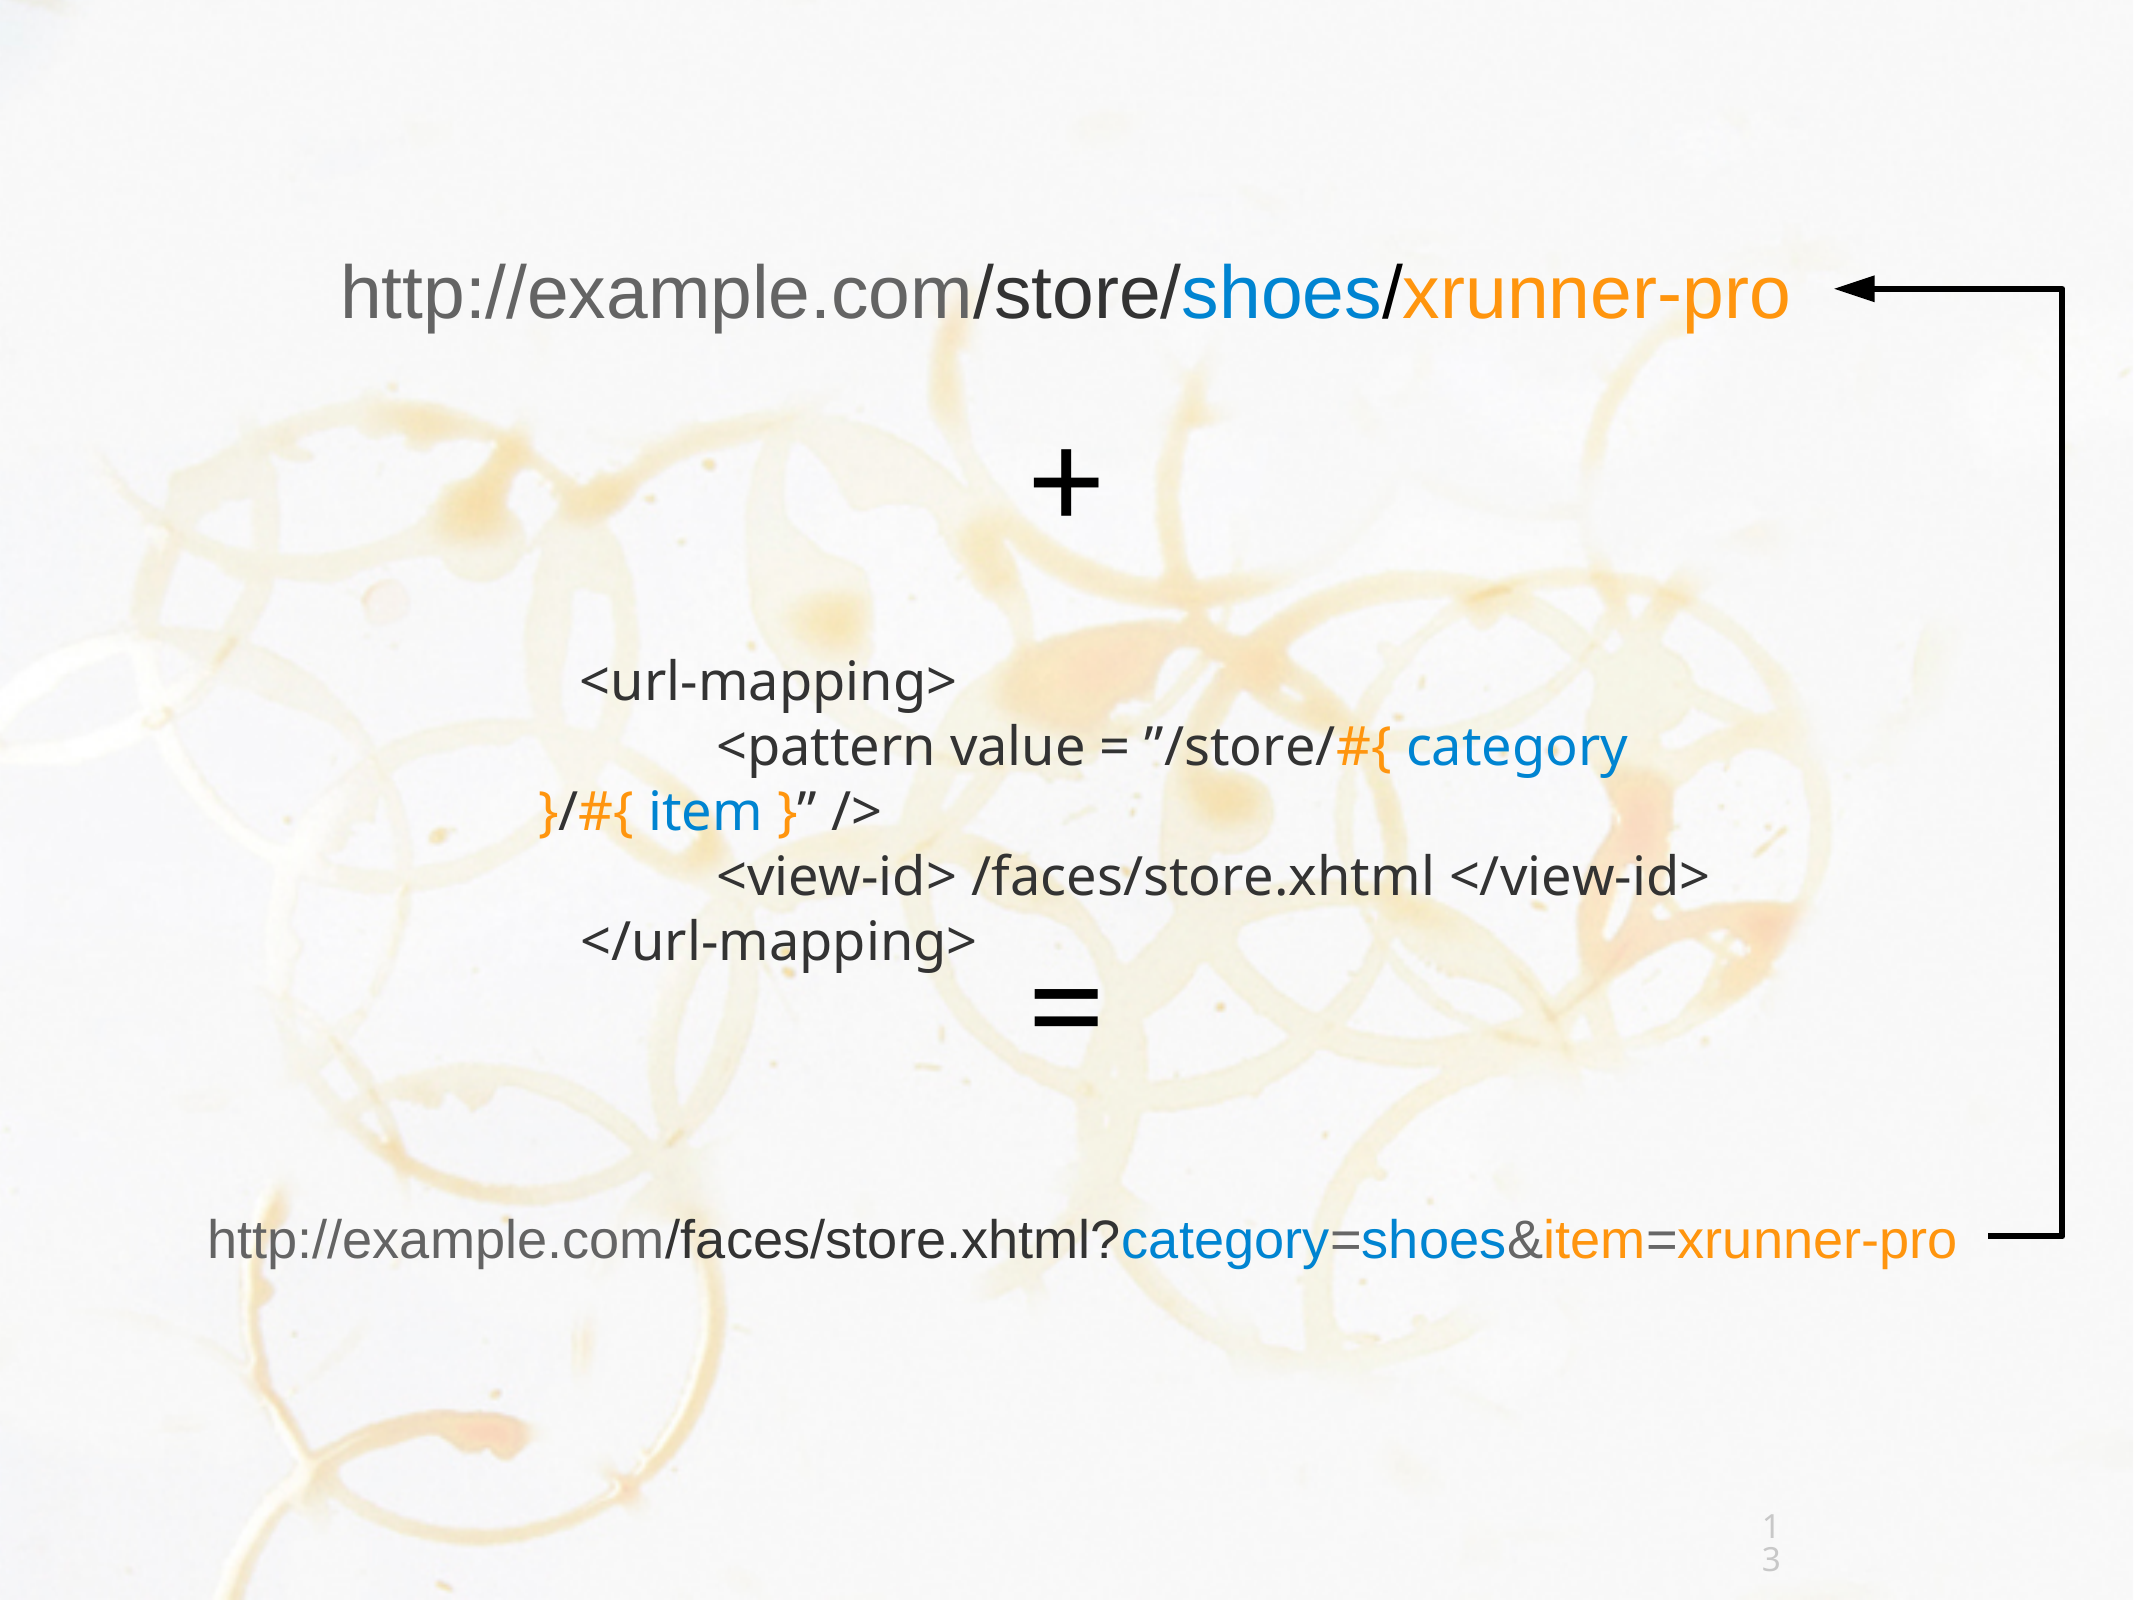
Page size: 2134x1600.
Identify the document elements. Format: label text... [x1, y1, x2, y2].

text_box http://example.com/faces/store.xhtml?category=shoes&item=xrunner-pro [207, 1142, 1988, 1331]
picture [0, 0, 2134, 1600]
text_box <url-mapping> <pattern value = ”/store/#{ category }/#{ item }” /> <view-id> /faces/store.xhtml </view-id> </url-mapping> [523, 638, 1838, 939]
text_box = [1012, 911, 1163, 1092]
text_box + [1012, 386, 1163, 575]
text_box http://example.com/store/shoes/xrunner-pro [296, 213, 1835, 364]
